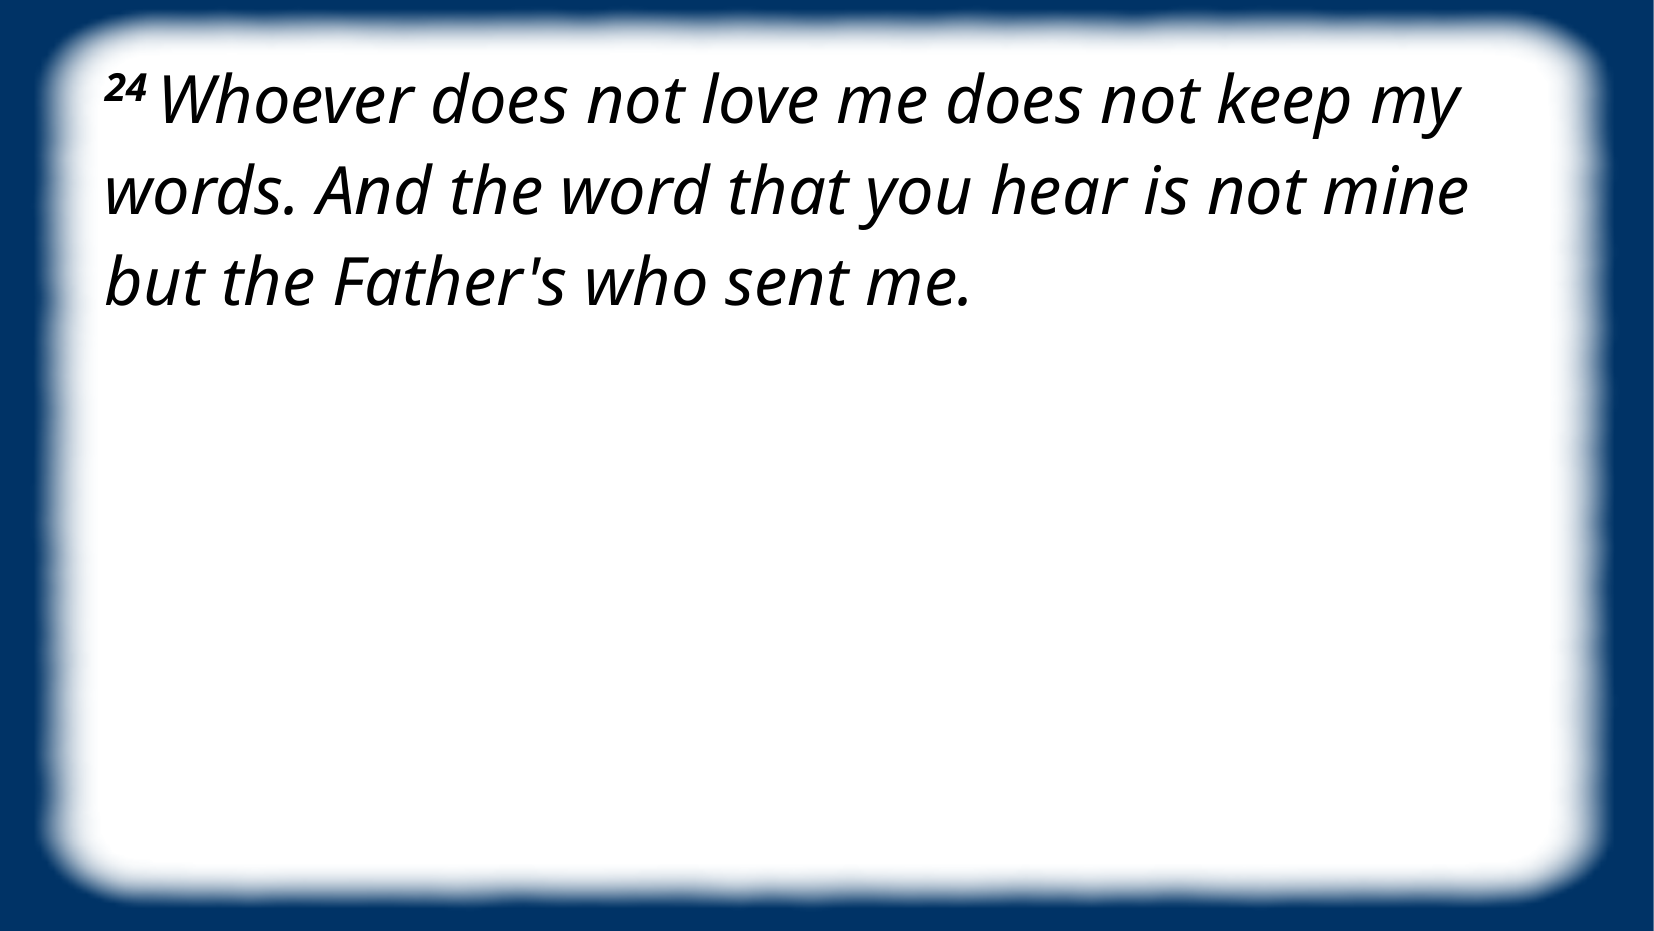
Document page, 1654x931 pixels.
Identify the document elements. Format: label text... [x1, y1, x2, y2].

text_box 24 Whoever does not love me does not keep my words. And the word that you hear is not mine but the Father's who sent me. [90, 45, 1546, 327]
picture [0, 0, 1654, 931]
